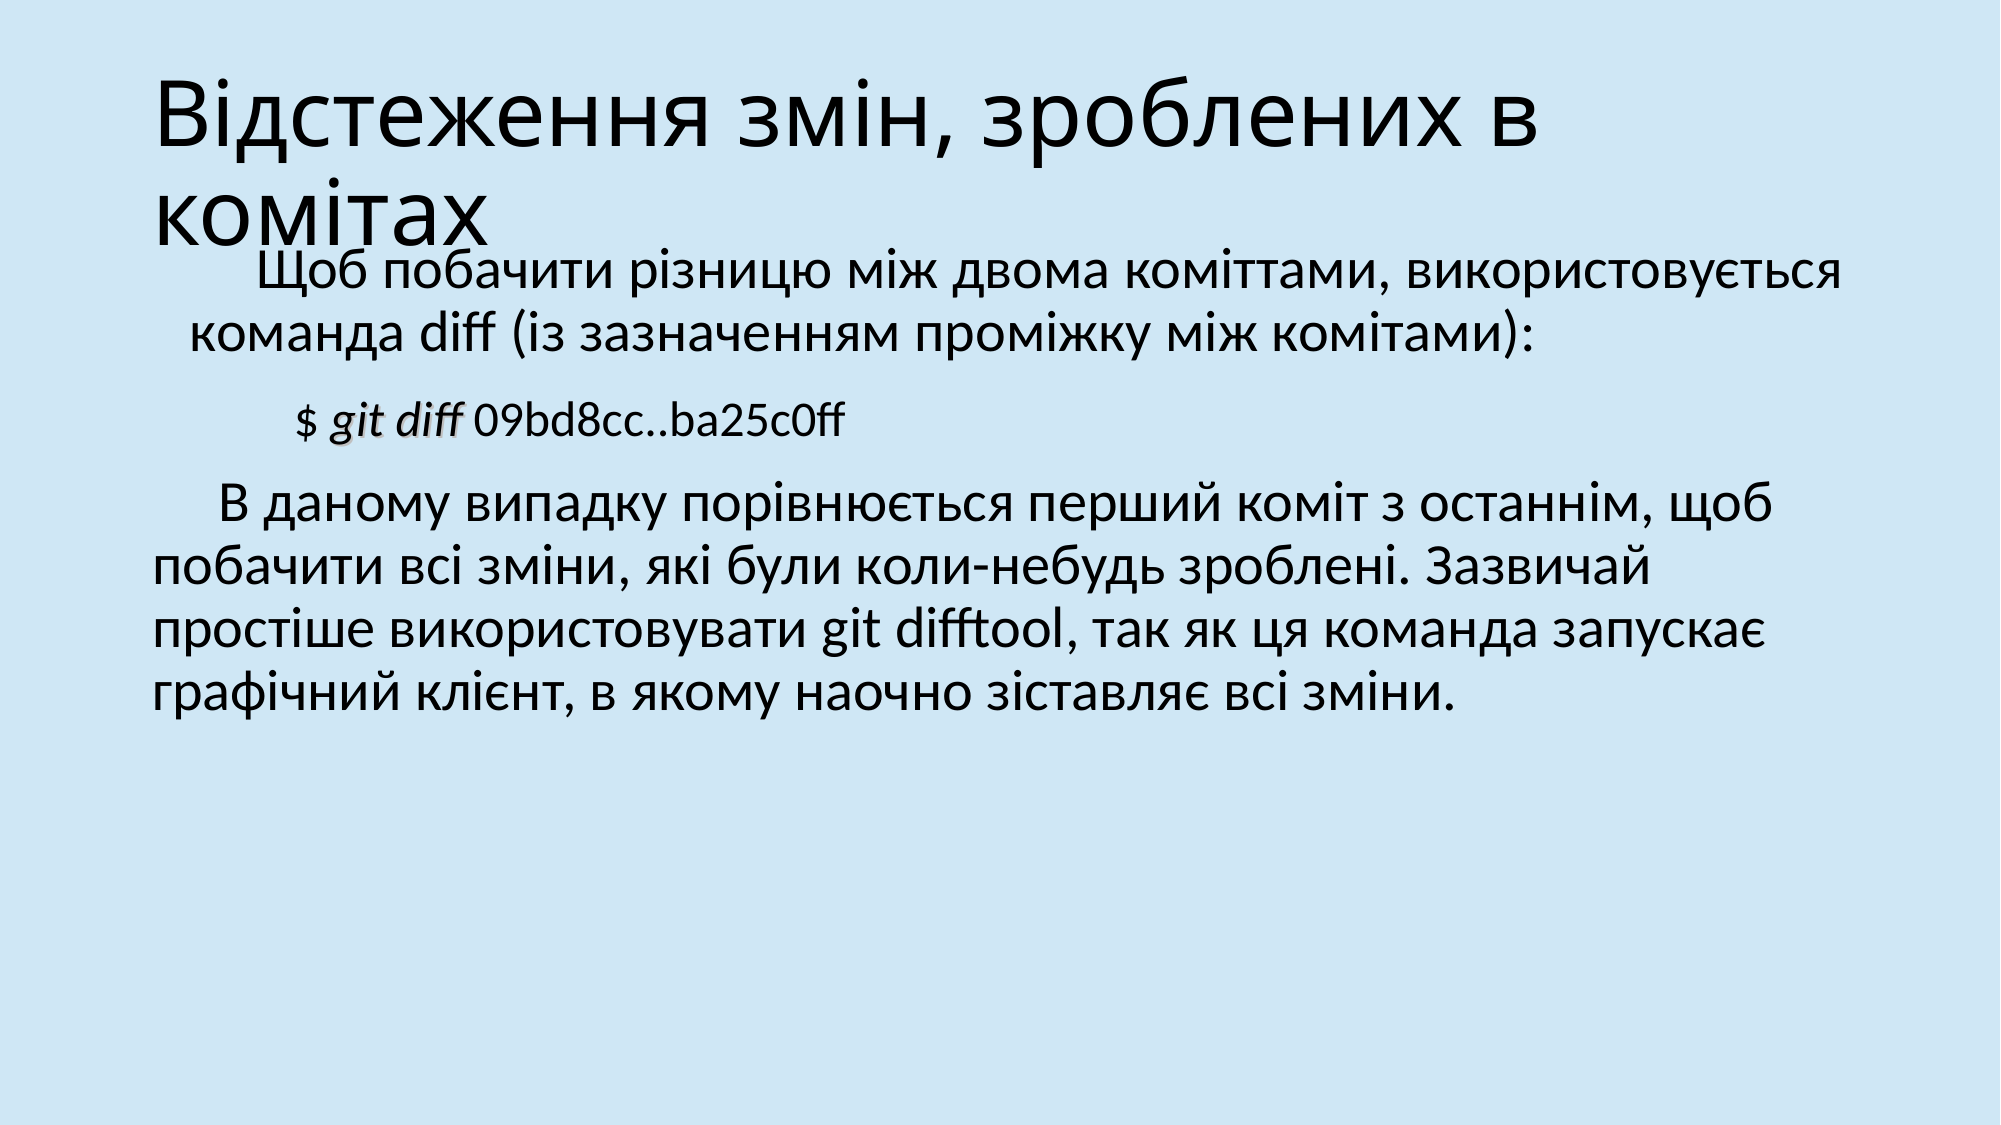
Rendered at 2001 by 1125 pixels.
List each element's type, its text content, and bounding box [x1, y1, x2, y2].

list Щоб побачити різницю між двома коміттами, використовується команда diff (із зазначенням проміжку між комітами): $ git diff 09bd8cc..ba25c0ff В даному випадку порівнюється перший коміт з останнім, щоб побачити всі зміни, які були коли-небудь зроблені. Зазвичай простіше використовувати git difftool, так як ця команда запускає графічний клієнт, в якому наочно зіставляє всі зміни. [137, 230, 1863, 1125]
title Відстеження змін, зроблених в комітах [137, 59, 1863, 230]
